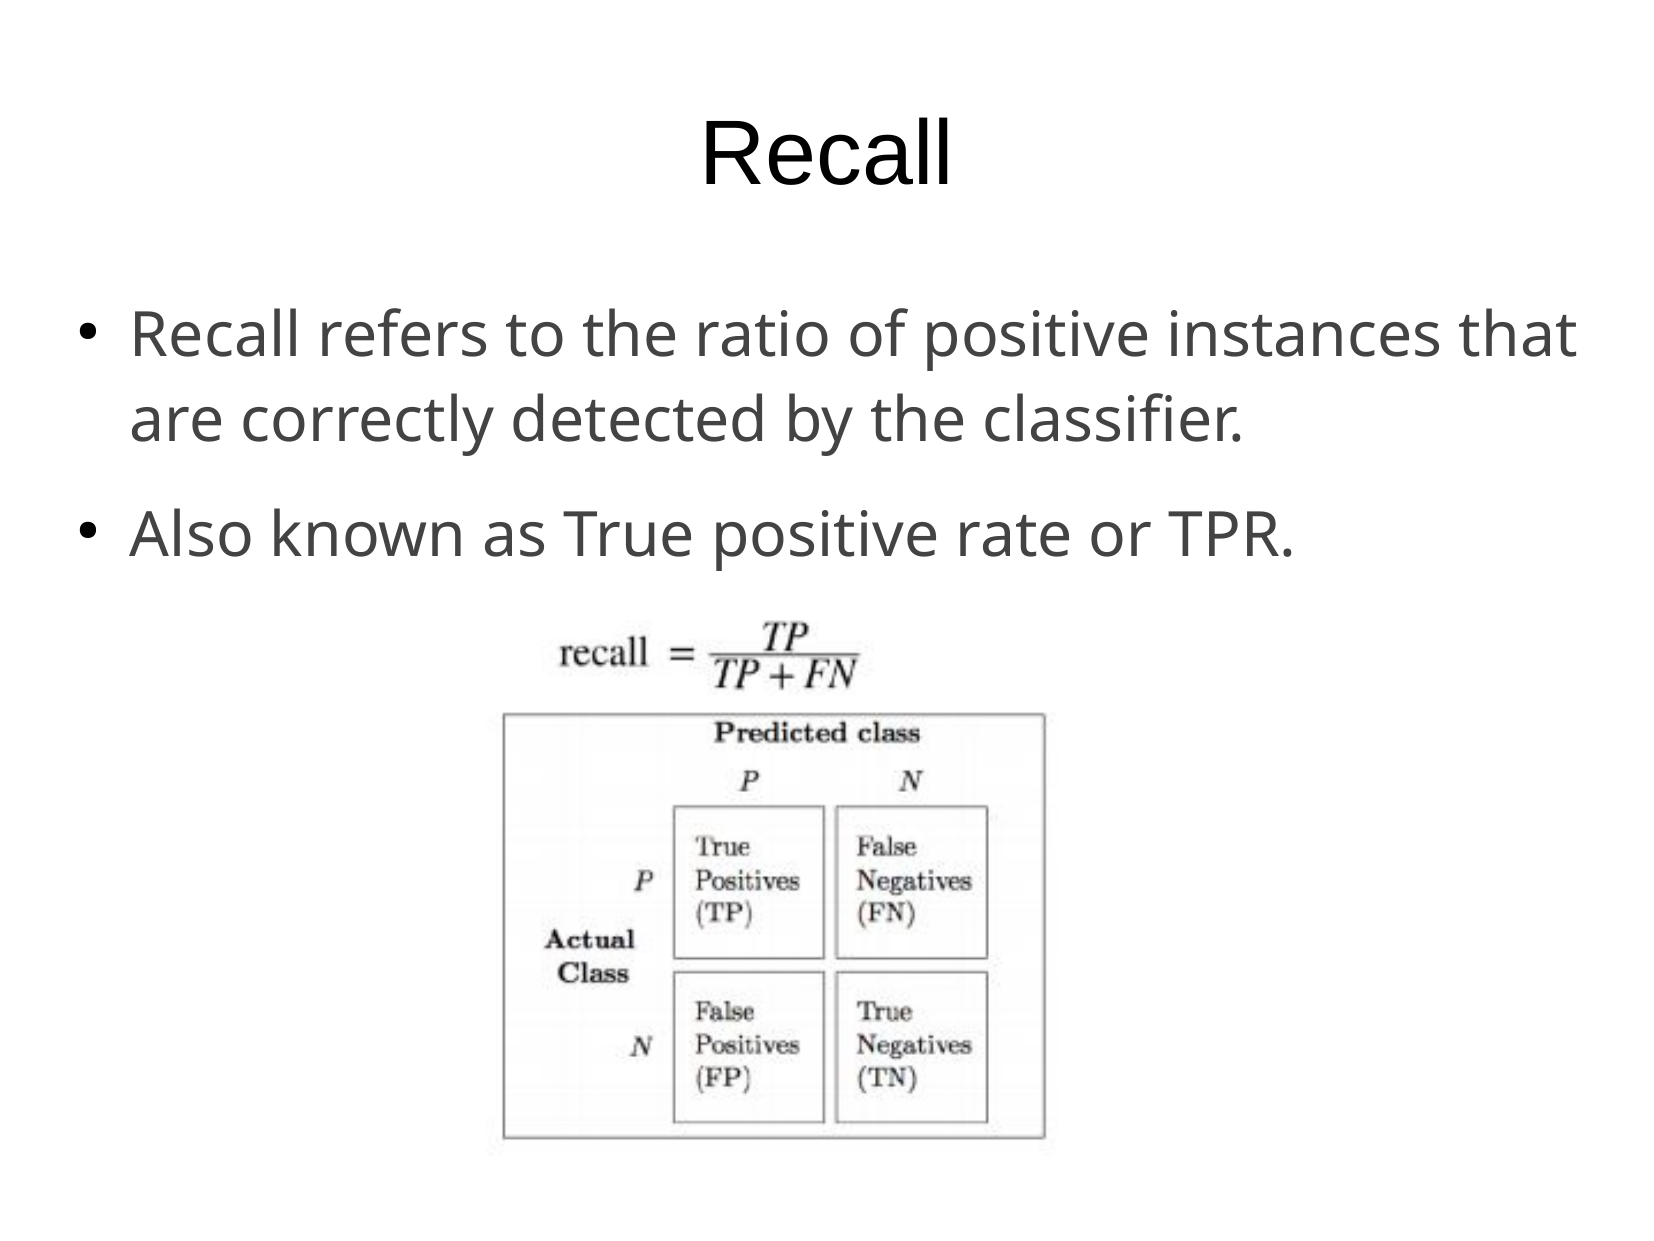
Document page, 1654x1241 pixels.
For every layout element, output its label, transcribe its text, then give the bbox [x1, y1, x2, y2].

list Recall refers to the ratio of positive instances that are correctly detected by the classifier. Also known as True positive rate or TPR. [59, 290, 1654, 1010]
picture [432, 603, 1134, 1170]
title Recall [82, 49, 1571, 257]
